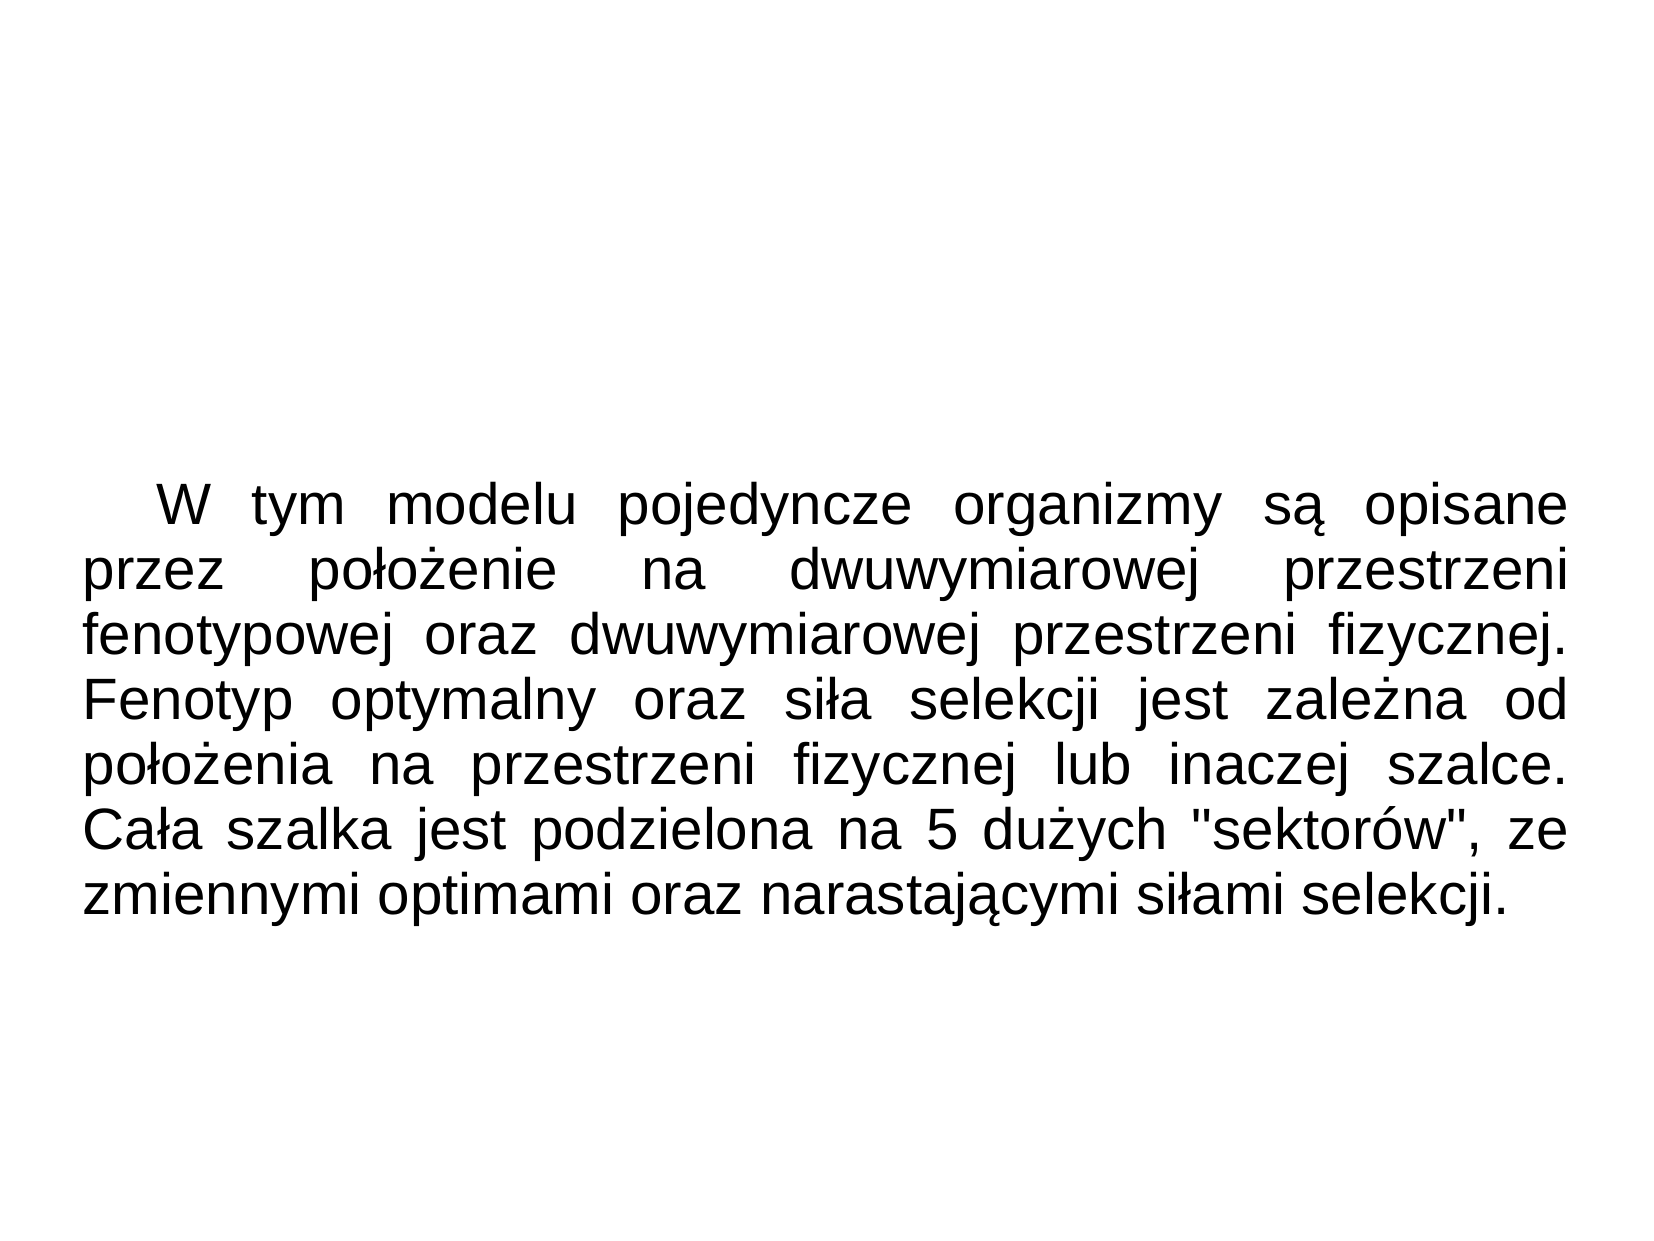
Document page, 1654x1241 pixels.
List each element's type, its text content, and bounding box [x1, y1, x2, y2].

subtitle W tym modelu pojedyncze organizmy są opisane przez położenie na dwuwymiarowej przestrzeni fenotypowej oraz dwuwymiarowej przestrzeni fizycznej. Fenotyp optymalny oraz siła selekcji jest zależna od położenia na przestrzeni fizycznej lub inaczej szalce. Cała szalka jest podzielona na 5 dużych "sektorów", ze zmiennymi optimami oraz narastającymi siłami selekcji. [82, 290, 1571, 1109]
